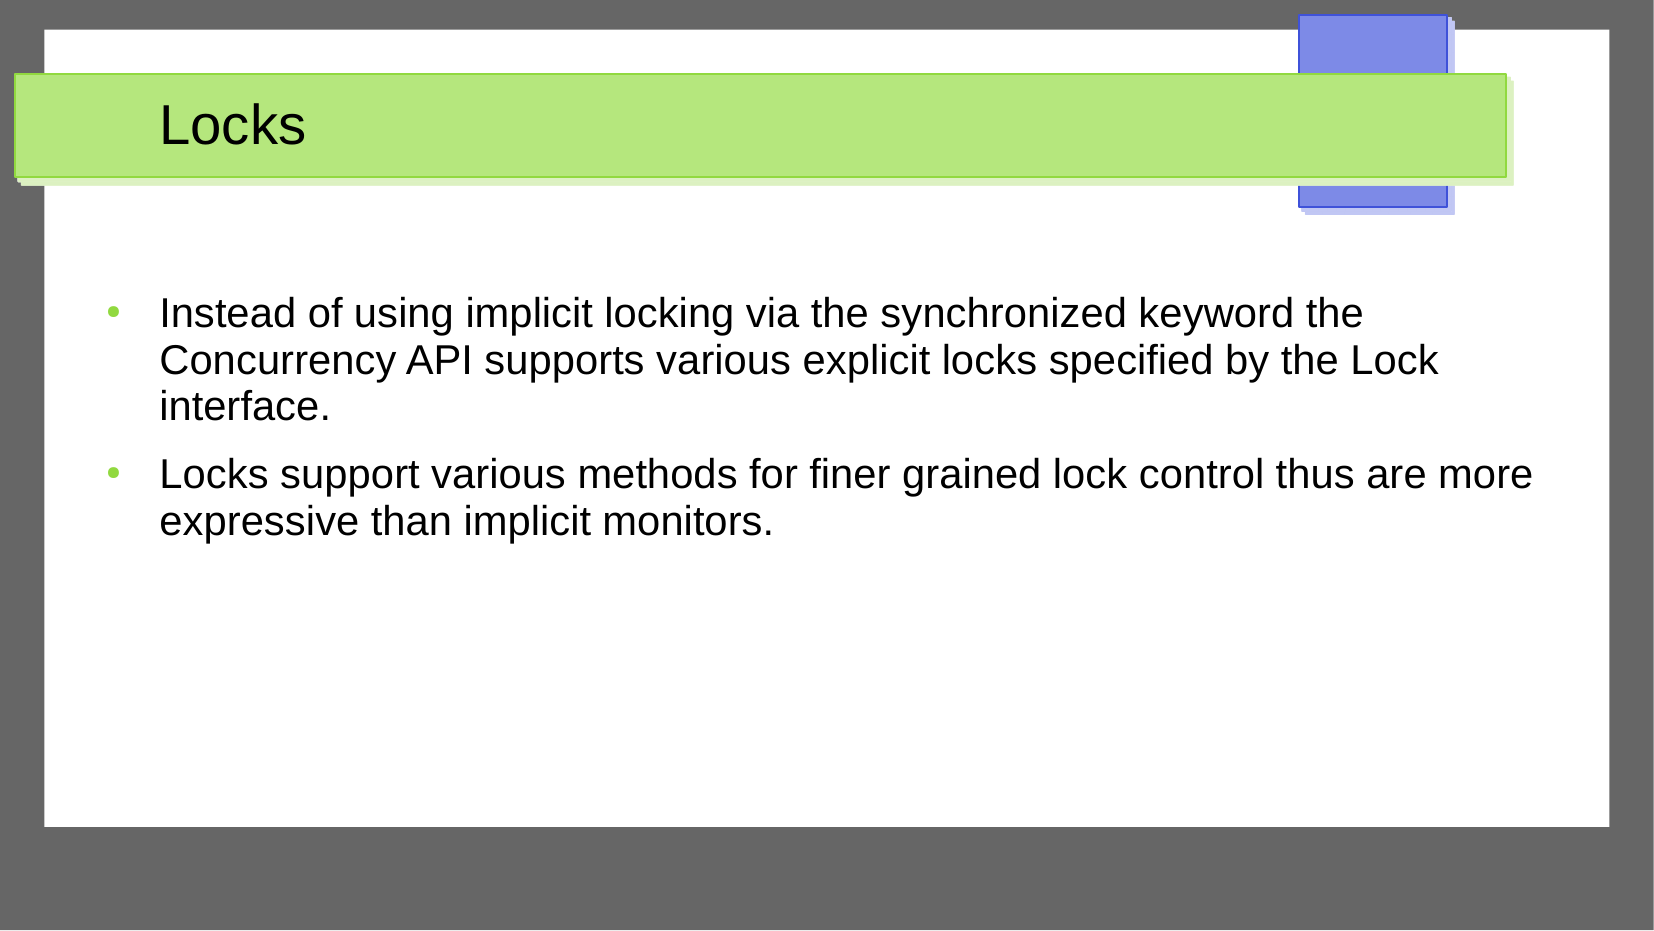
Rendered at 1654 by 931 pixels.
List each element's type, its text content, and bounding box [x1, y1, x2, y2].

list Instead of using implicit locking via the synchronized keyword the Concurrency API supports various explicit locks specified by the Lock interface. Locks support various methods for finer grained lock control thus are more expressive than implicit monitors. [88, 221, 1565, 813]
title Locks [88, 73, 1506, 178]
